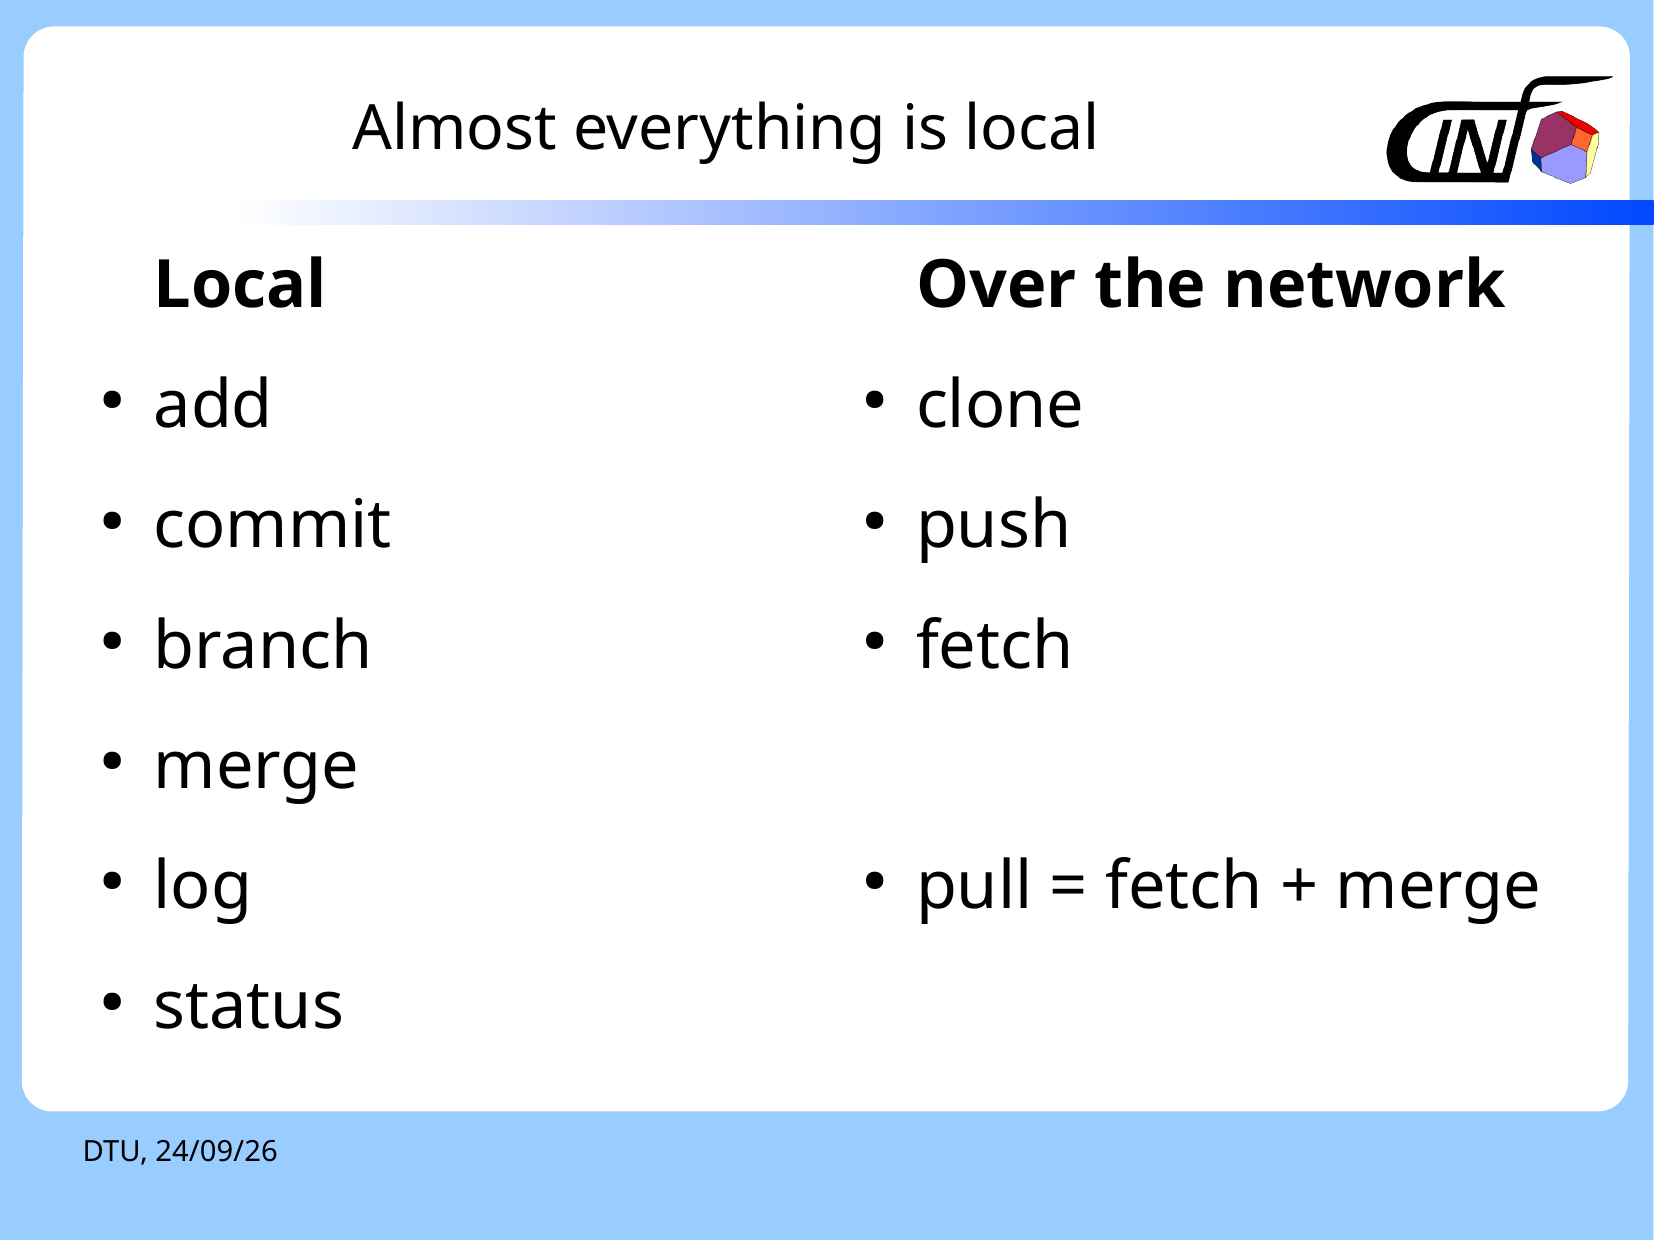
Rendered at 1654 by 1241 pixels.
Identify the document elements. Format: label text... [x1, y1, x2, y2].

picture [1386, 76, 1613, 184]
list Over the network clone push fetch pull = fetch + merge [845, 236, 1572, 1055]
title Almost everything is local [82, 49, 1371, 201]
list Local add commit branch merge log status [82, 236, 809, 1055]
